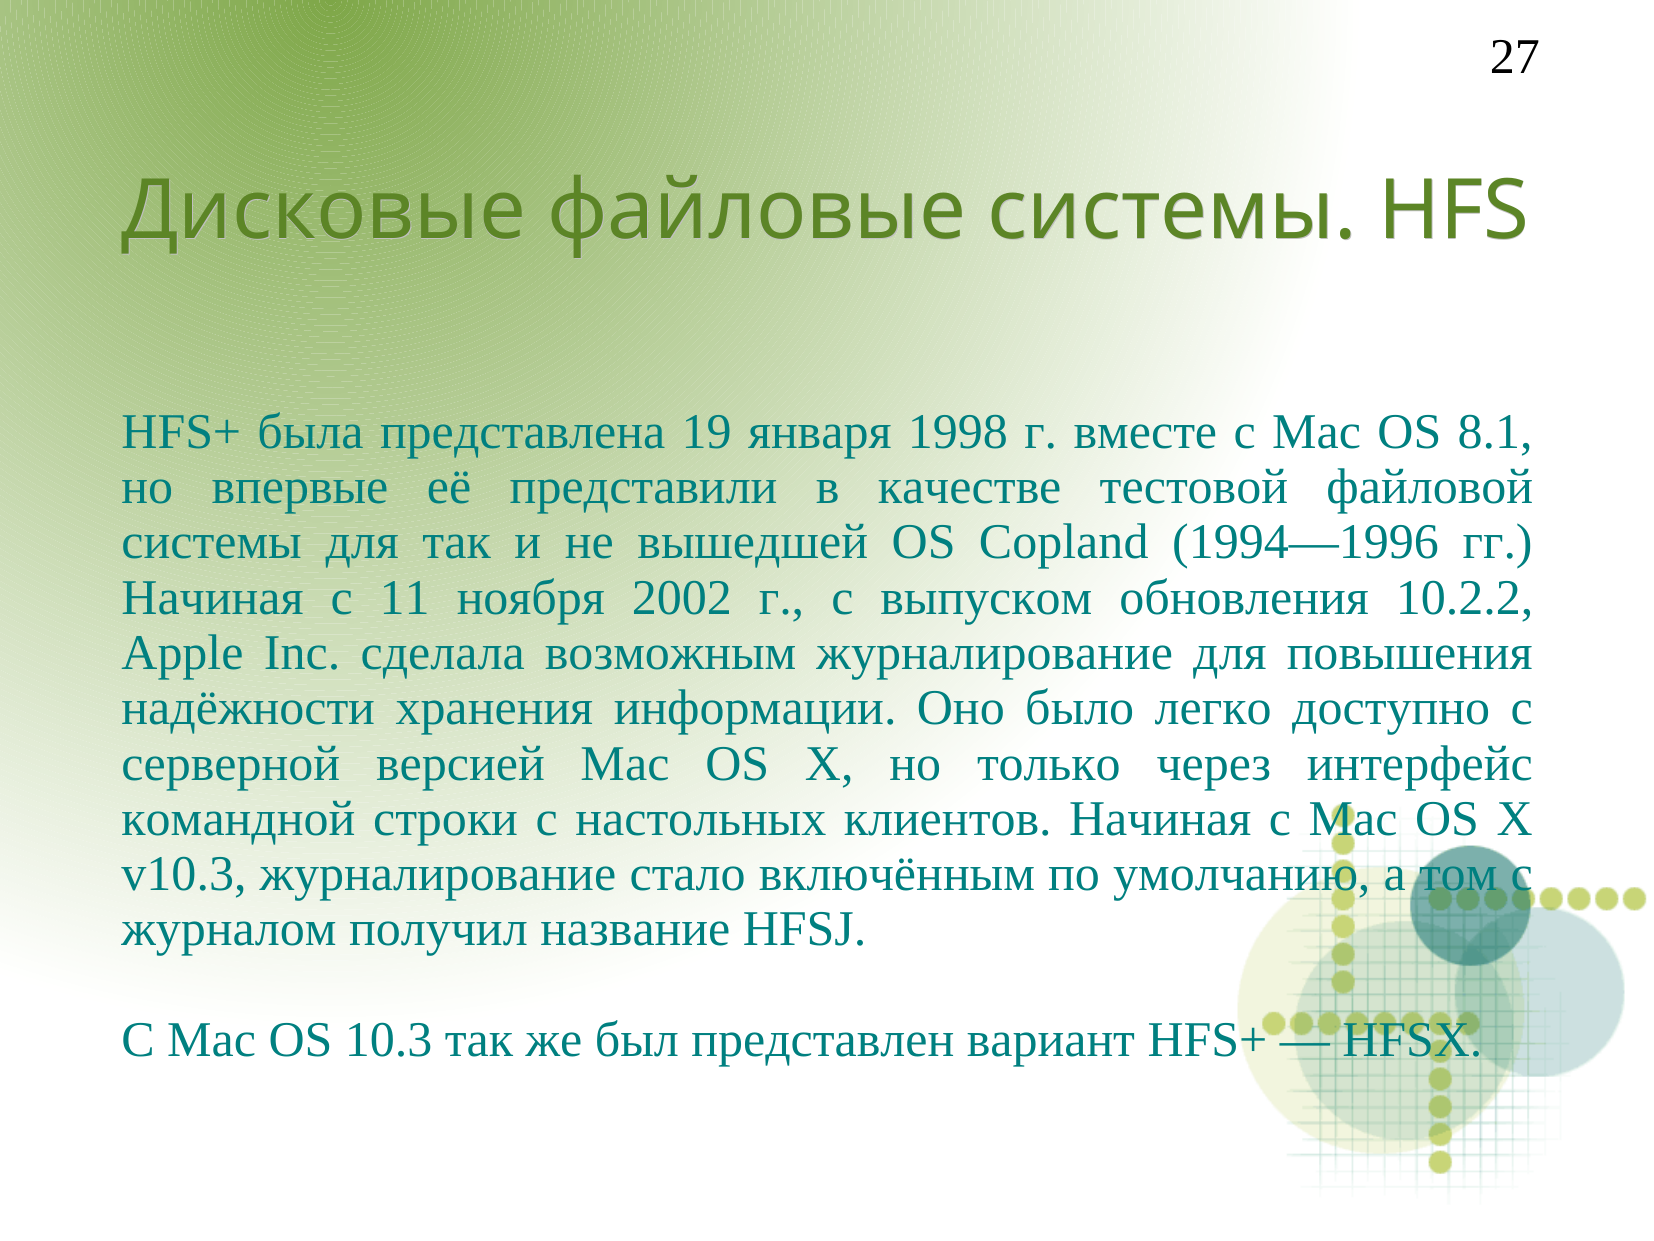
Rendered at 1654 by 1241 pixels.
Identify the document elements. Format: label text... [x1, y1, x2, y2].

picture [1224, 792, 1654, 1211]
text_box <номер> [1500, 29, 1654, 89]
subtitle HFS+ была представлена 19 января 1998 г. вместе с Mac OS 8.1, но впервые её представили в качестве тестовой файловой системы для так и не вышедшей OS Copland (1994—1996 гг.) Начиная с 11 ноября 2002 г., с выпуском обновления 10.2.2, Apple Inc. сделала возможным журналирование для повышения надёжности хранения информации. Оно было легко доступно с серверной версией Mac OS X, но только через интерфейс командной строки с настольных клиентов. Начиная с Mac OS X v10.3, журналирование стало включённым по умолчанию, а том с журналом получил название HFSJ. С Mac OS 10.3 так же был представлен вариант HFS+ — HFSX. [121, 344, 1534, 1127]
title Дисковые файловые системы. HFS [121, 102, 1534, 311]
